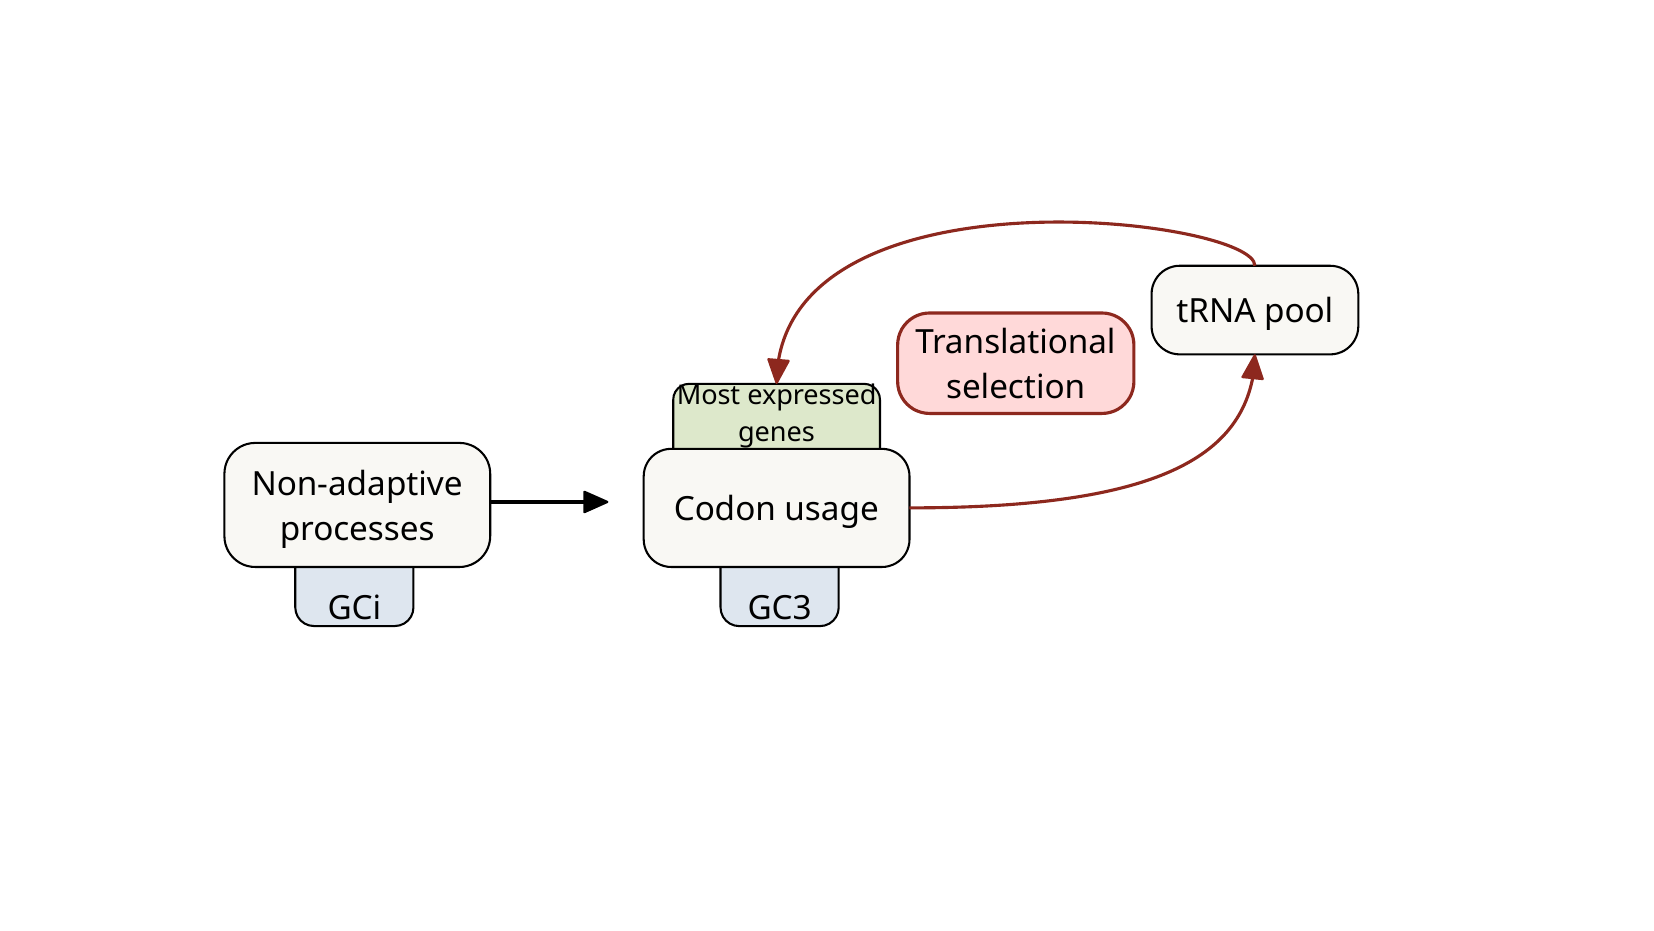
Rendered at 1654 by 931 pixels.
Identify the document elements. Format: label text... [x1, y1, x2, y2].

text_box Translational selection [897, 312, 1134, 414]
text_box Most expressed genes [673, 383, 880, 448]
text_box Codon usage [643, 448, 910, 567]
text_box GC3 [720, 567, 839, 627]
text_box Non-adaptive processes [224, 442, 491, 567]
text_box GCi [295, 567, 414, 627]
text_box tRNA pool [1151, 265, 1359, 355]
